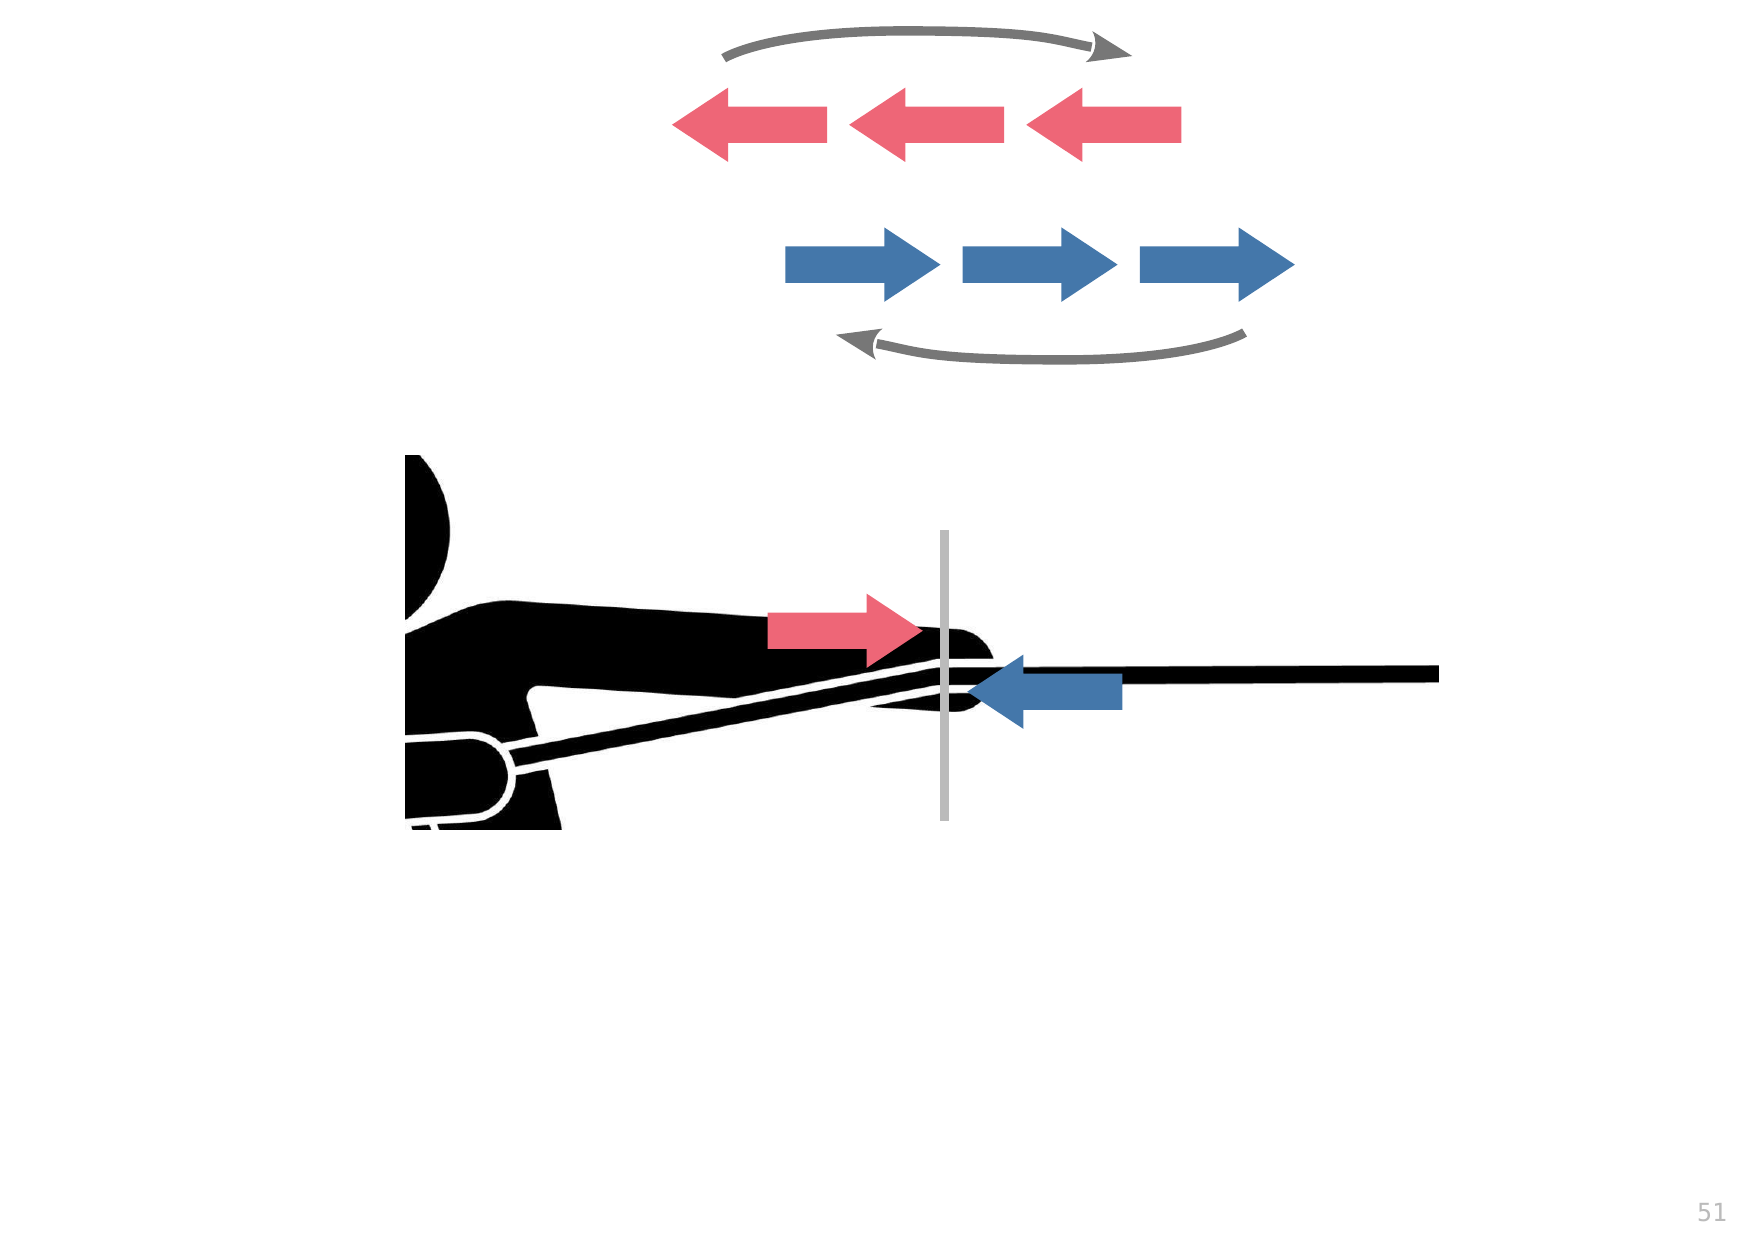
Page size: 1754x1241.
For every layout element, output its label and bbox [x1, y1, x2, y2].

text_box [1026, 87, 1182, 162]
text_box [671, 87, 828, 162]
text_box [1139, 227, 1295, 302]
text_box [967, 654, 1123, 729]
text_box [767, 593, 923, 668]
text_box [785, 227, 941, 302]
text_box [849, 87, 1005, 162]
picture [405, 455, 1439, 830]
text_box [962, 227, 1118, 302]
